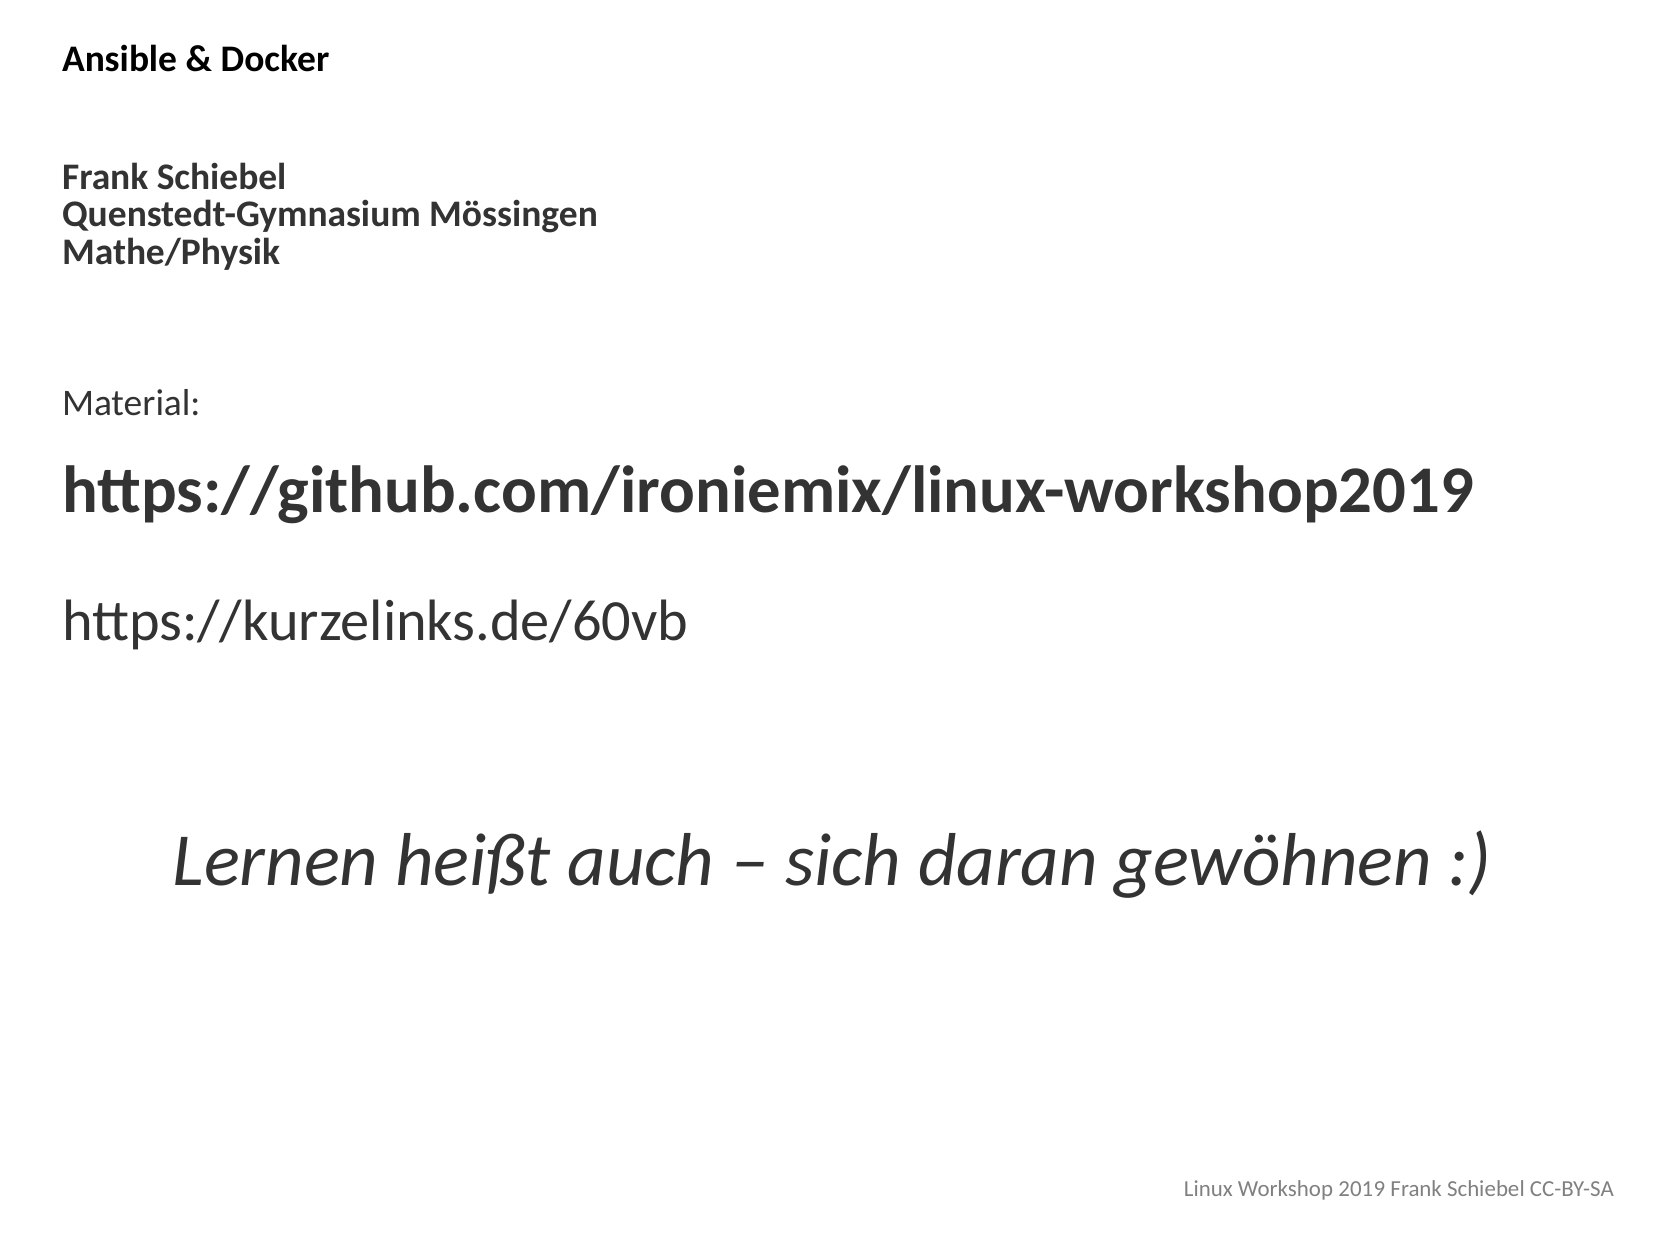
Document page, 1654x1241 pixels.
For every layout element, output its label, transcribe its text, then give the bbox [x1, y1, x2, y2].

text_box Frank Schiebel Quenstedt-Gymnasium Mössingen Mathe/Physik Material: https://github.com/ironiemix/linux-workshop2019 https://kurzelinks.de/60vb Lernen heißt auch – sich daran gewöhnen :) [47, 153, 1619, 1063]
text_box Ansible & Docker [47, 35, 410, 88]
